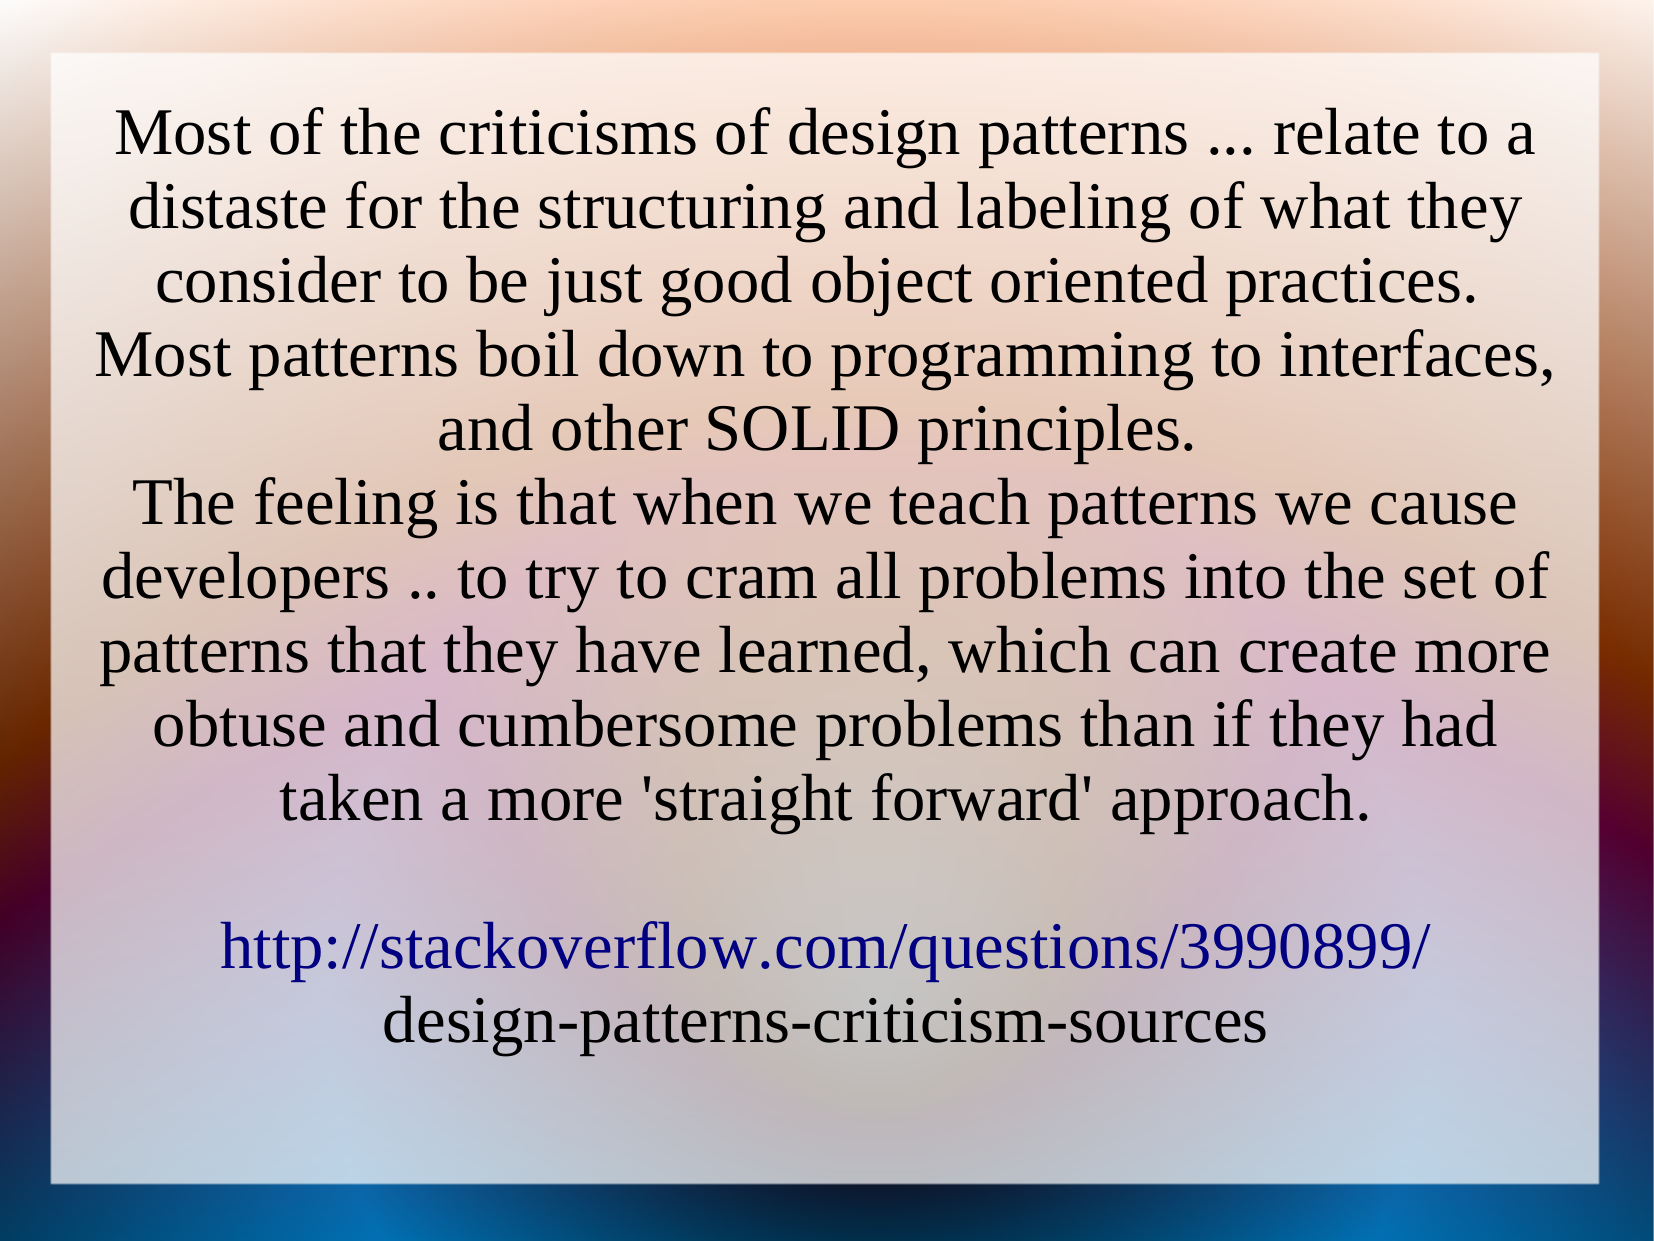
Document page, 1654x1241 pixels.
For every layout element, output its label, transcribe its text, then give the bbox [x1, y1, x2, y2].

subtitle Most of the criticisms of design patterns ... relate to a distaste for the structuring and labeling of what they consider to be just good object oriented practices. Most patterns boil down to programming to interfaces, and other SOLID principles. The feeling is that when we teach patterns we cause developers .. to try to cram all problems into the set of patterns that they have learned, which can create more obtuse and cumbersome problems than if they had taken a more 'straight forward' approach. http://stackoverflow.com/questions/3990899/ design-patterns-criticism-sources [82, 94, 1571, 1058]
picture [0, 0, 1654, 1241]
